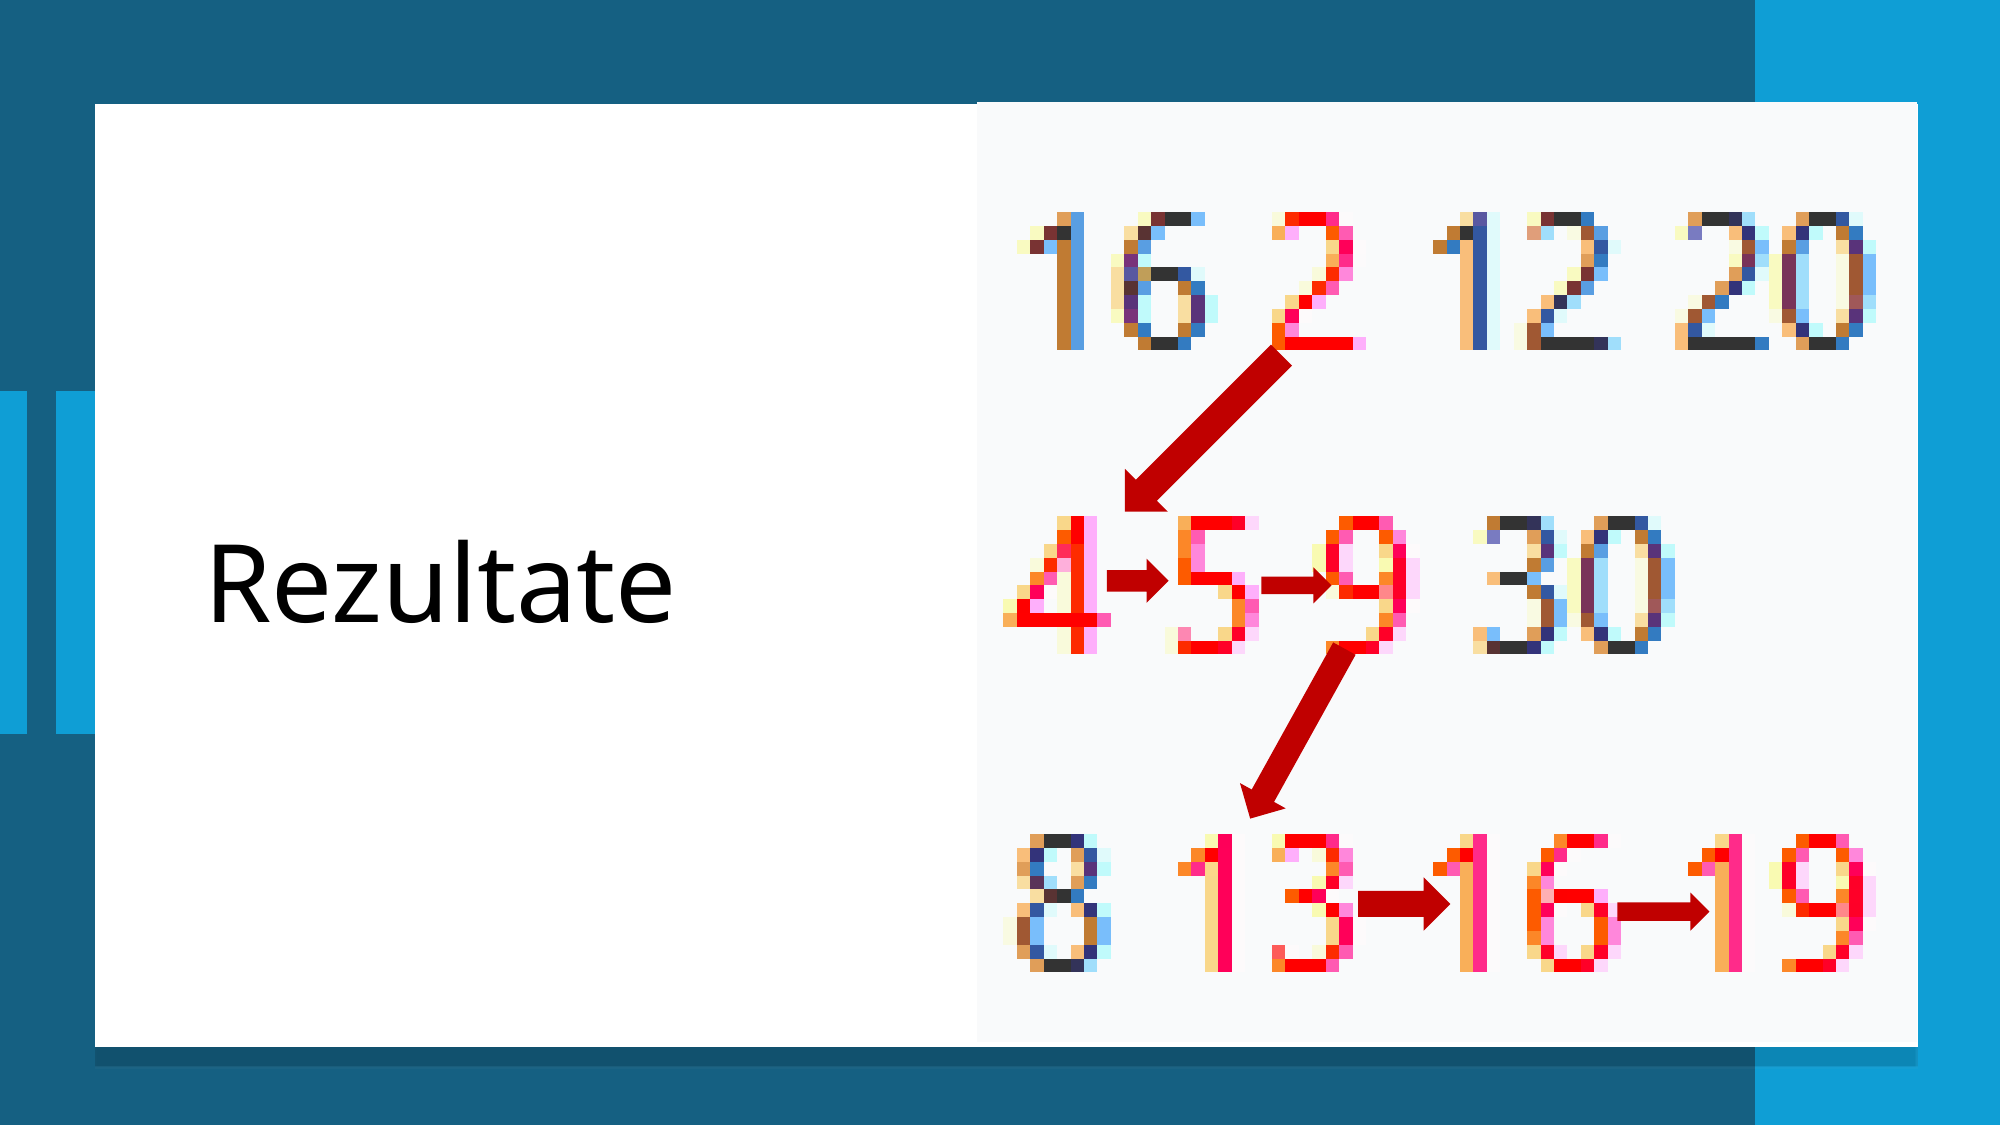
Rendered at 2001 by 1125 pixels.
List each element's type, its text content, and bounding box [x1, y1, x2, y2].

title Rezultate [189, 203, 847, 972]
picture [977, 102, 1917, 1042]
text_box [0, 0, 2000, 1125]
